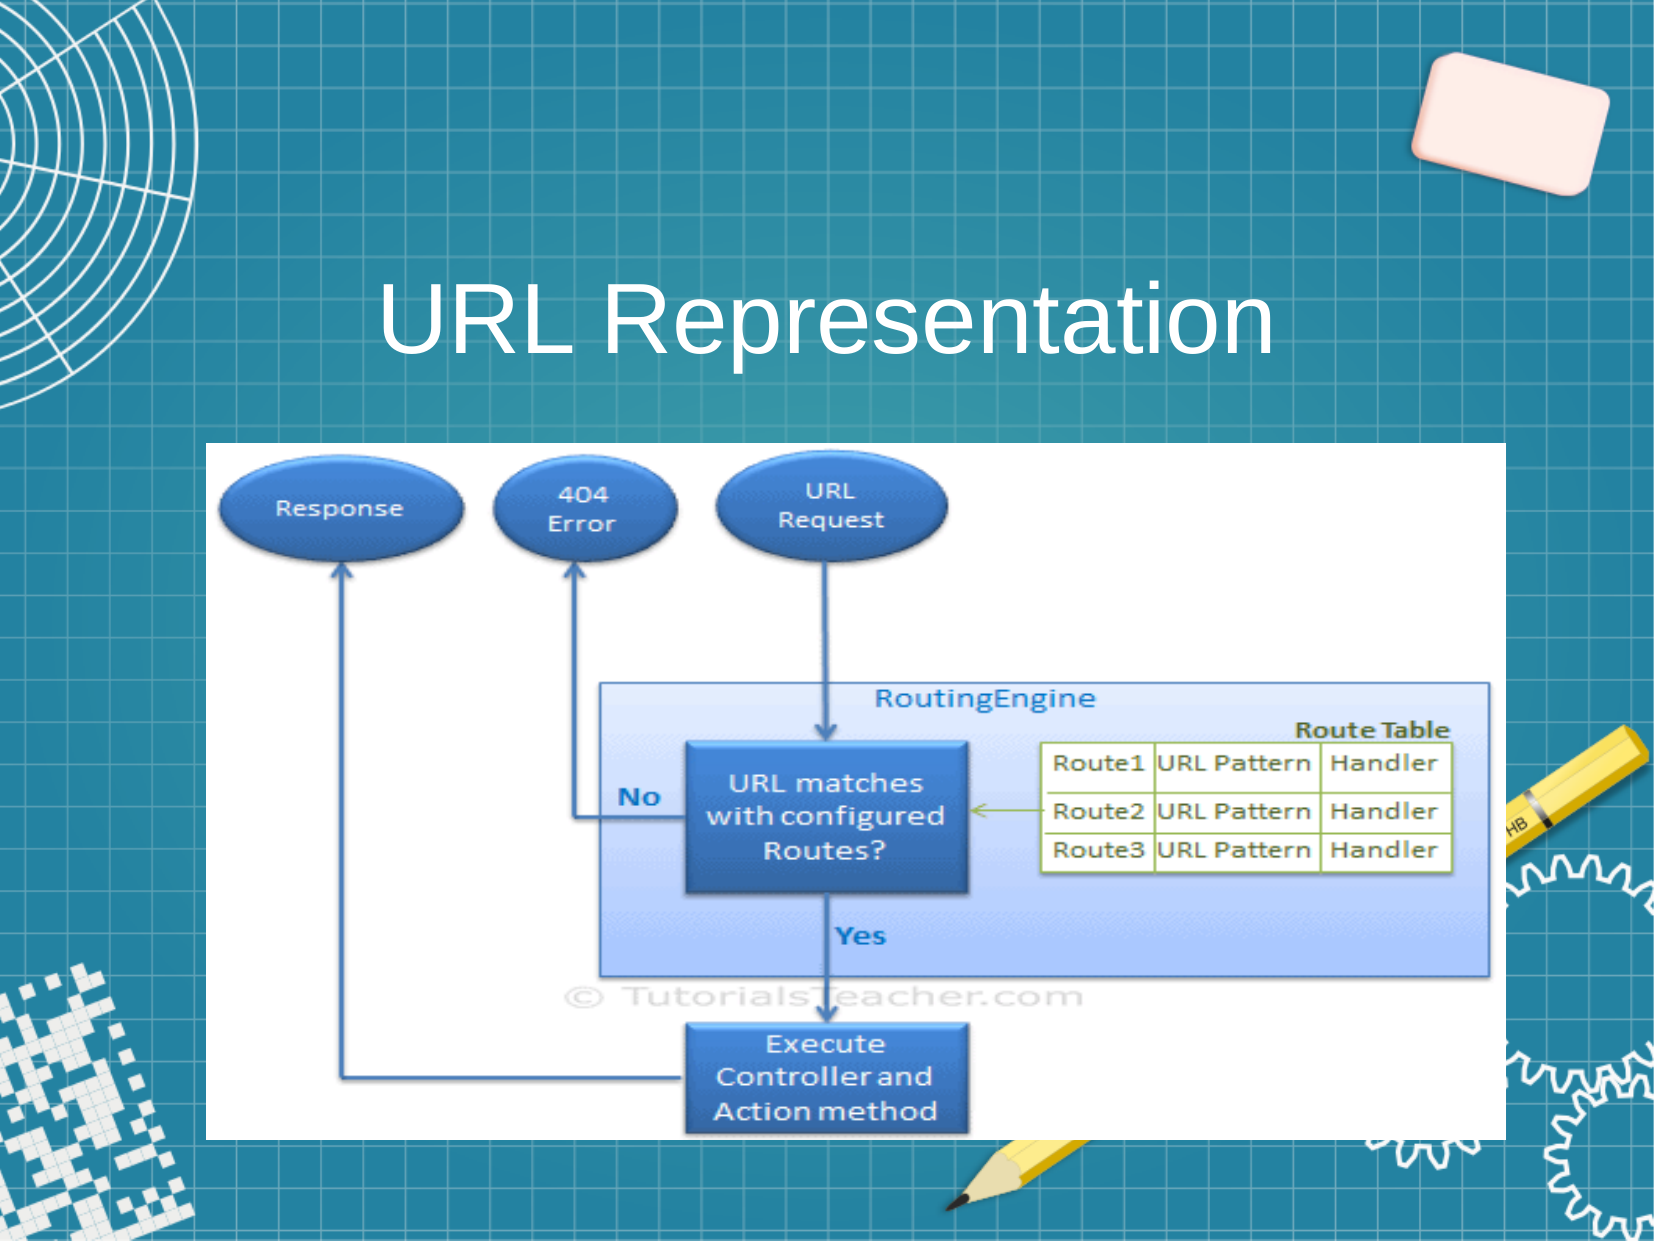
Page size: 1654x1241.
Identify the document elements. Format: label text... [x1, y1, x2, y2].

title URL Representation [82, 177, 1571, 461]
picture [0, 0, 1654, 1241]
